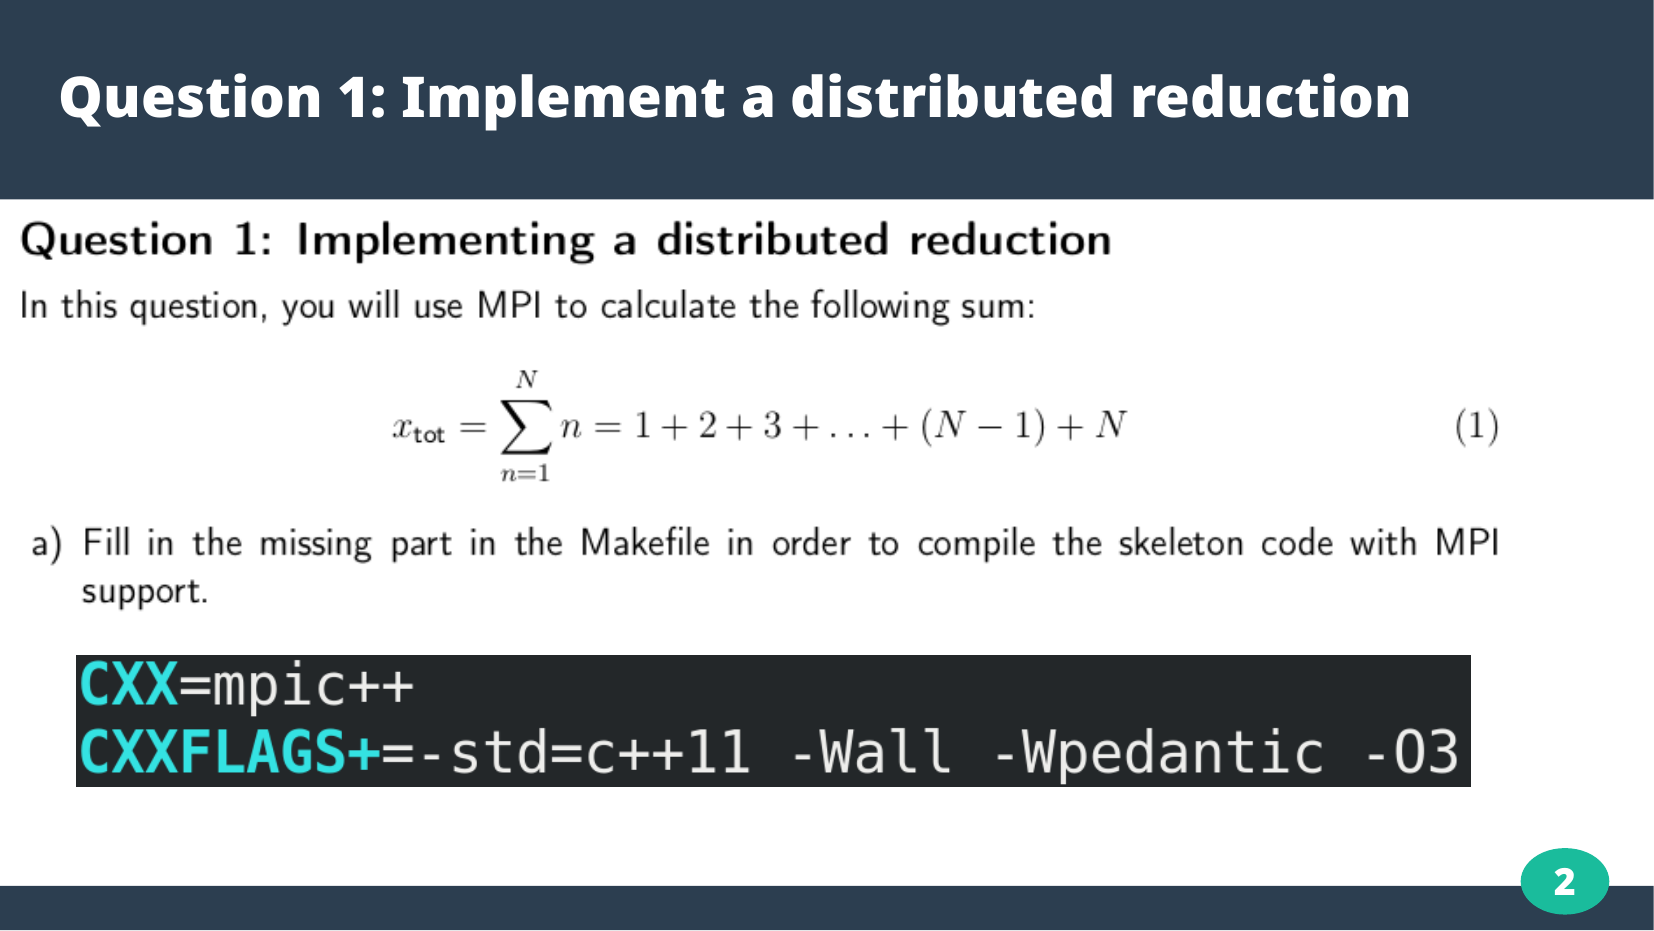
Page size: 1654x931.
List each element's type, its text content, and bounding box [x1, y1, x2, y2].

picture [0, 202, 1536, 615]
picture [76, 655, 1471, 787]
title Question 1: Implement a distributed reduction [59, 37, 1595, 155]
